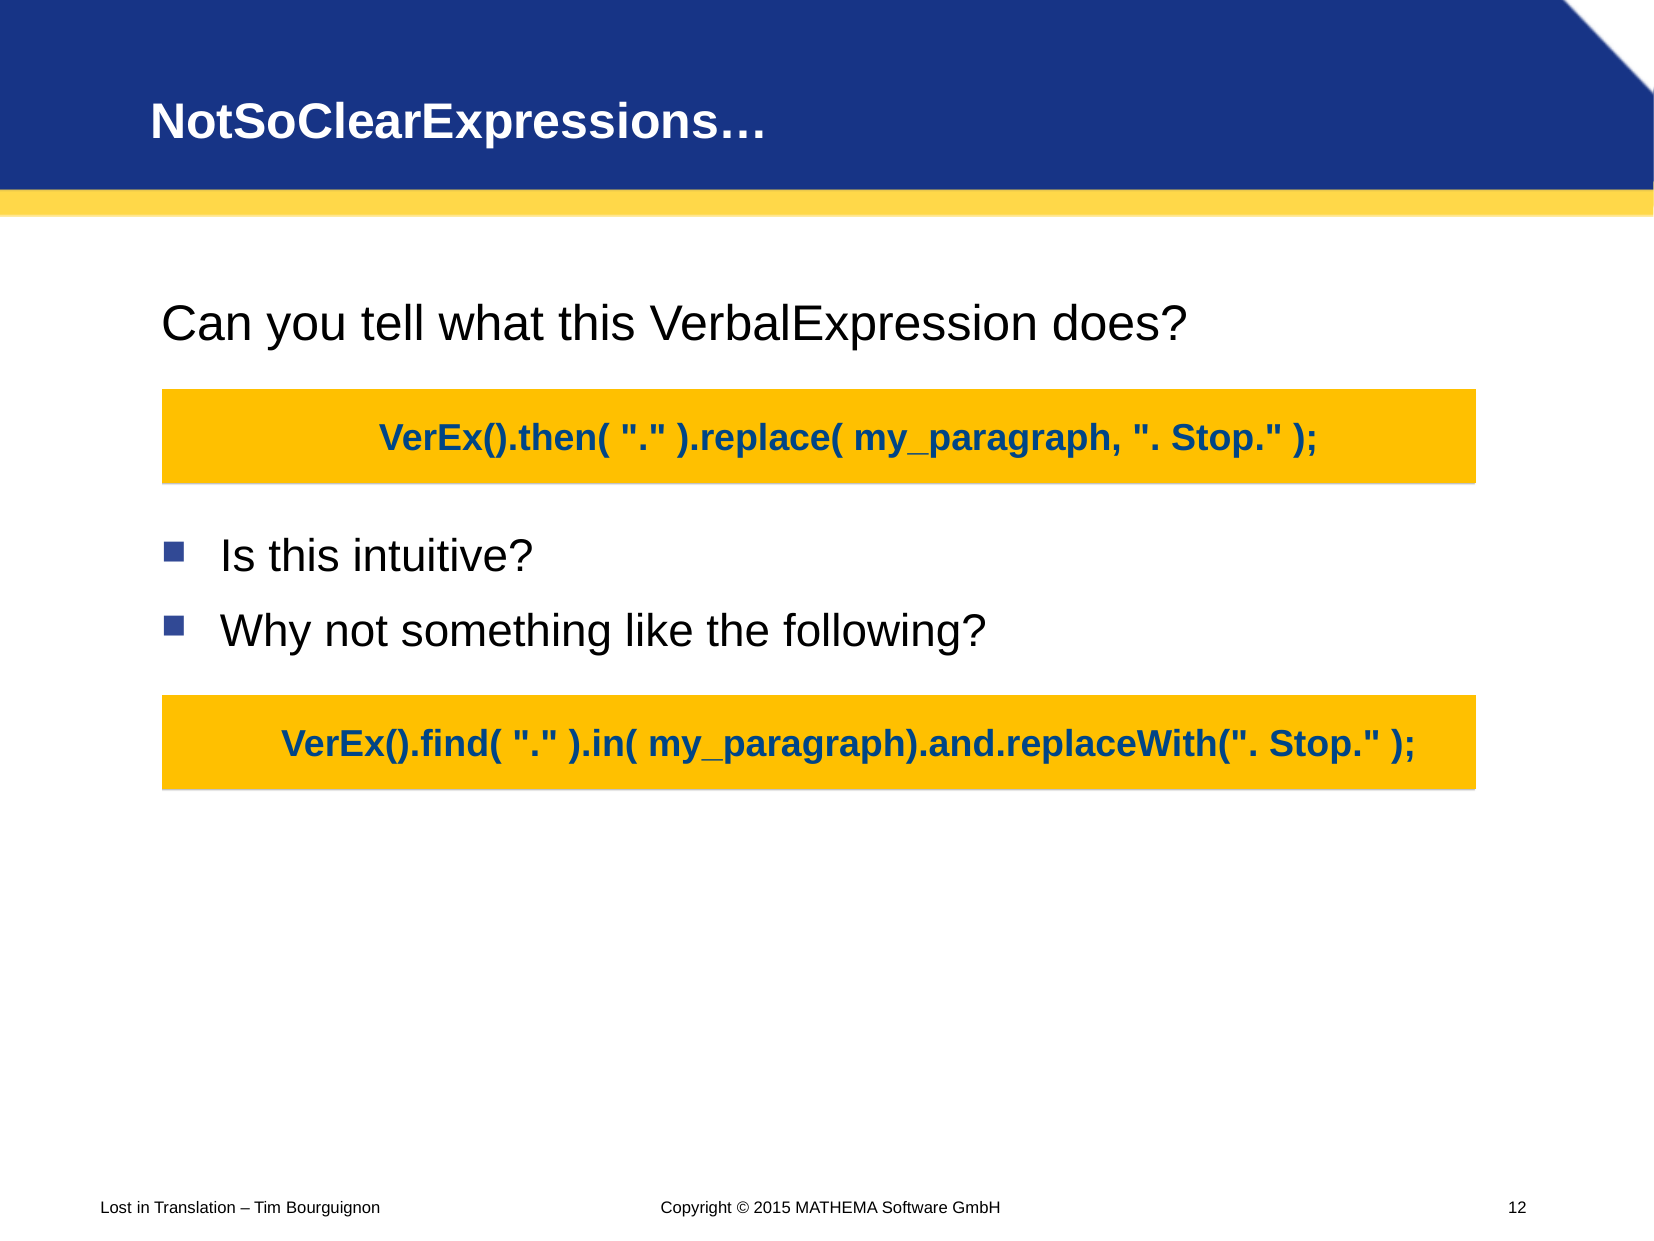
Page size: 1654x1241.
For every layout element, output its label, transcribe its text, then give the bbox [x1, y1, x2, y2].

title NotSoClearExpressions… [150, 75, 1222, 167]
text_box VerEx().find( "." ).in( my_paragraph).and.replaceWith(". Stop." ); [162, 695, 1476, 789]
list Can you tell what this VerbalExpression does? Is this intuitive? Why not something like the following? [101, 295, 1528, 1139]
text_box VerEx().then( "." ).replace( my_paragraph, ". Stop." ); [162, 389, 1476, 483]
picture [0, 0, 1654, 1241]
